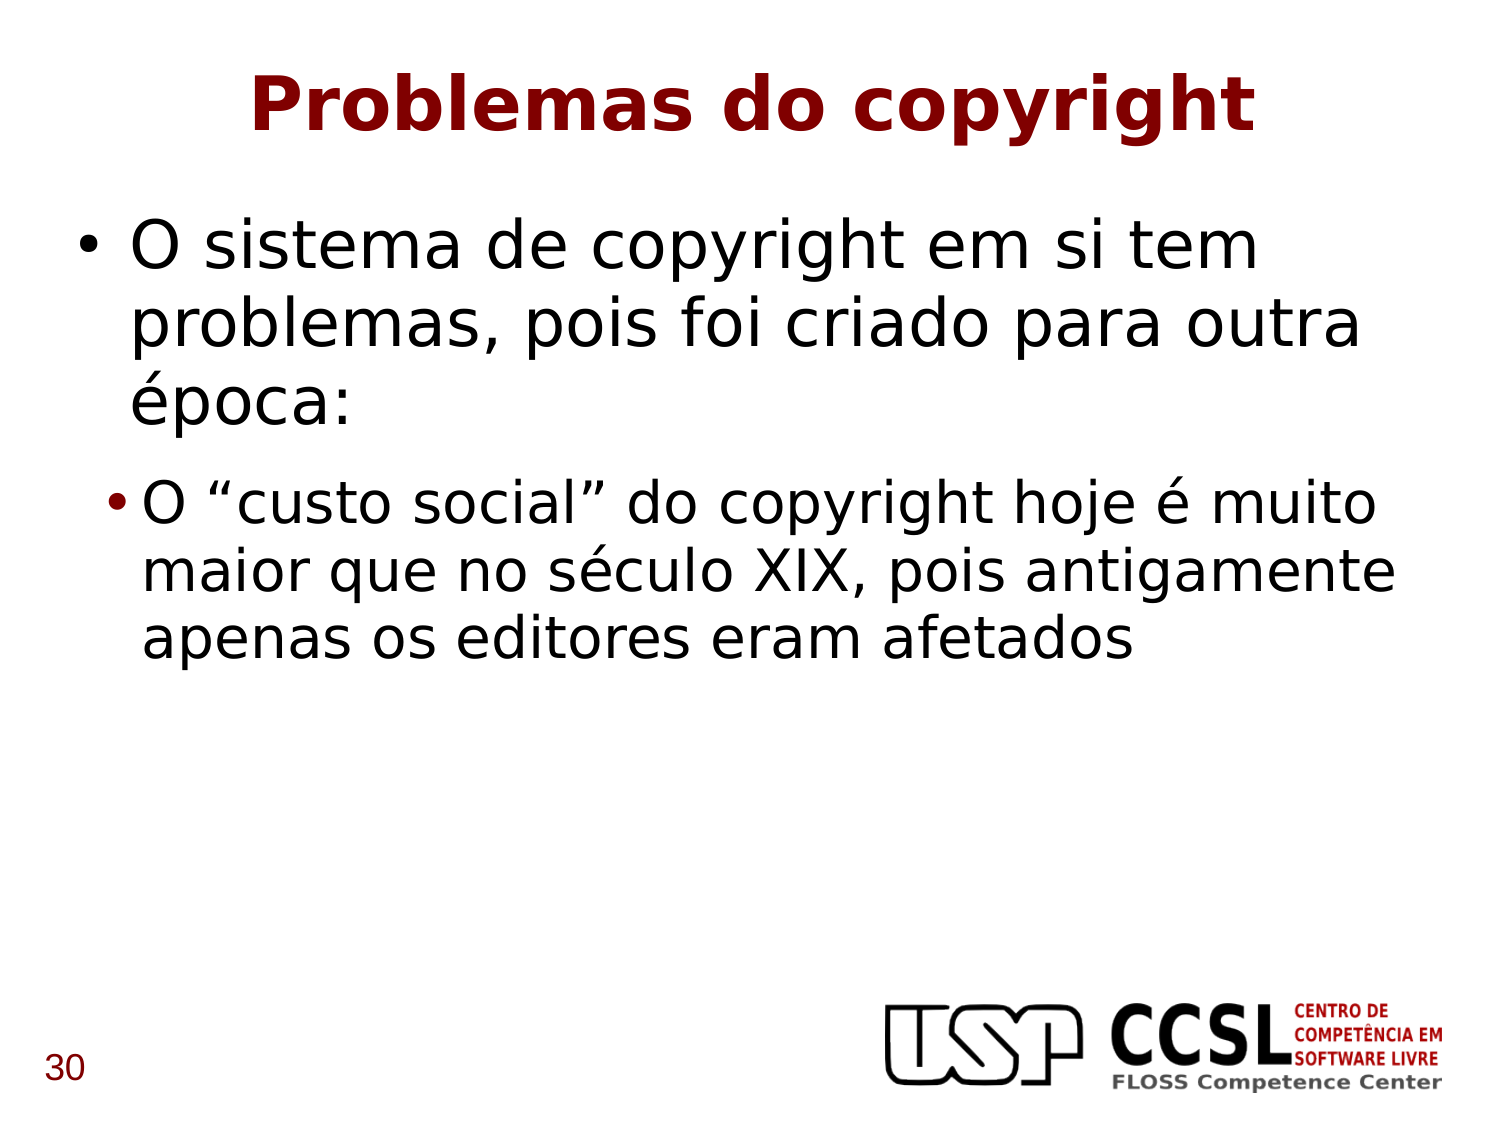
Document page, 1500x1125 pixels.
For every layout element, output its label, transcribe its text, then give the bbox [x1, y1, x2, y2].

title Problemas do copyright [59, 29, 1447, 180]
list O sistema de copyright em si tem problemas, pois foi criado para outra época: O “custo social” do copyright hoje é muito maior que no século XIX, pois antigamente apenas os editores eram afetados [59, 206, 1447, 950]
picture [885, 1003, 1442, 1093]
